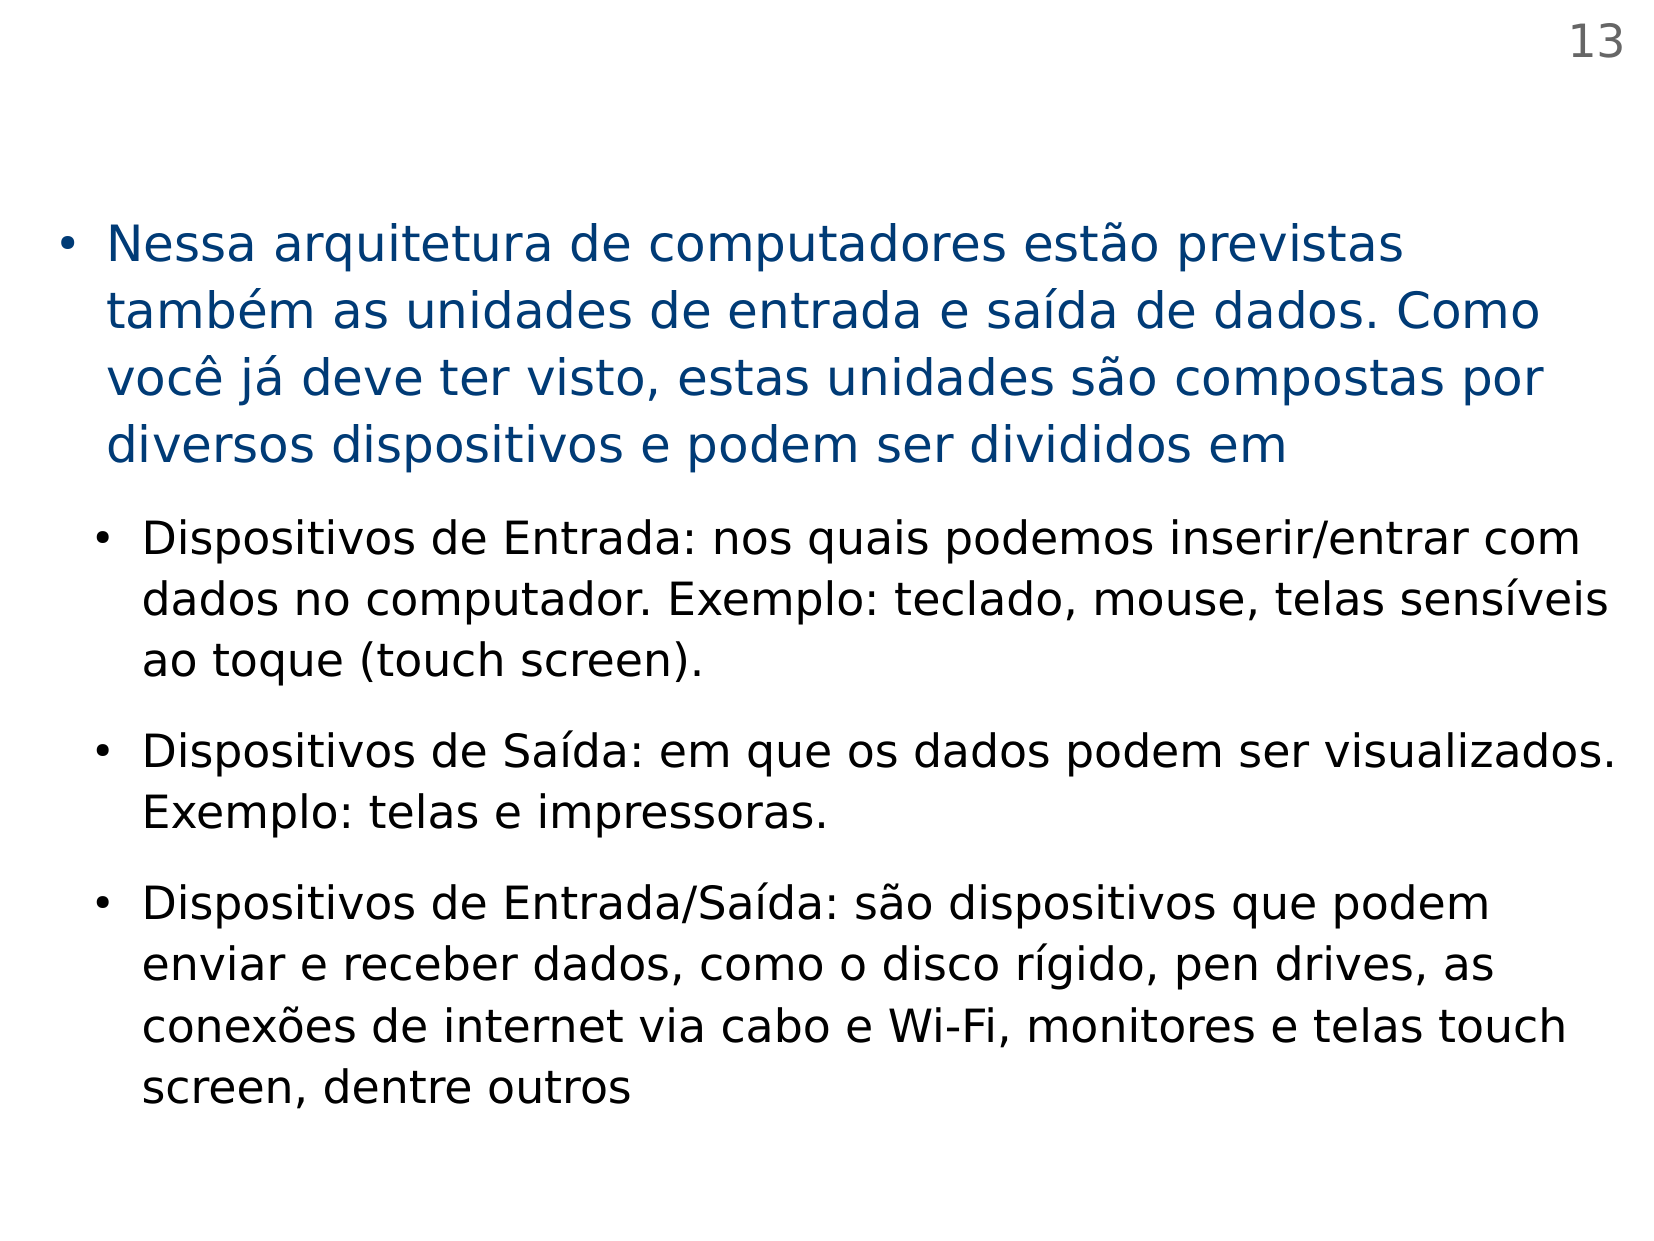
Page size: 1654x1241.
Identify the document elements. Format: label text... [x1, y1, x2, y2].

list Nessa arquitetura de computadores estão previstas também as unidades de entrada e saída de dados. Como você já deve ter visto, estas unidades são compostas por diversos dispositivos e podem ser divididos em Dispositivos de Entrada: nos quais podemos inserir/entrar com dados no computador. Exemplo: teclado, mouse, telas sensíveis ao toque (touch screen). Dispositivos de Saída: em que os dados podem ser visualizados. Exemplo: telas e impressoras. Dispositivos de Entrada/Saída: são dispositivos que podem enviar e receber dados, como o disco rígido, pen drives, as conexões de internet via cabo e Wi-Fi, monitores e telas touch screen, dentre outros [59, 206, 1625, 1211]
